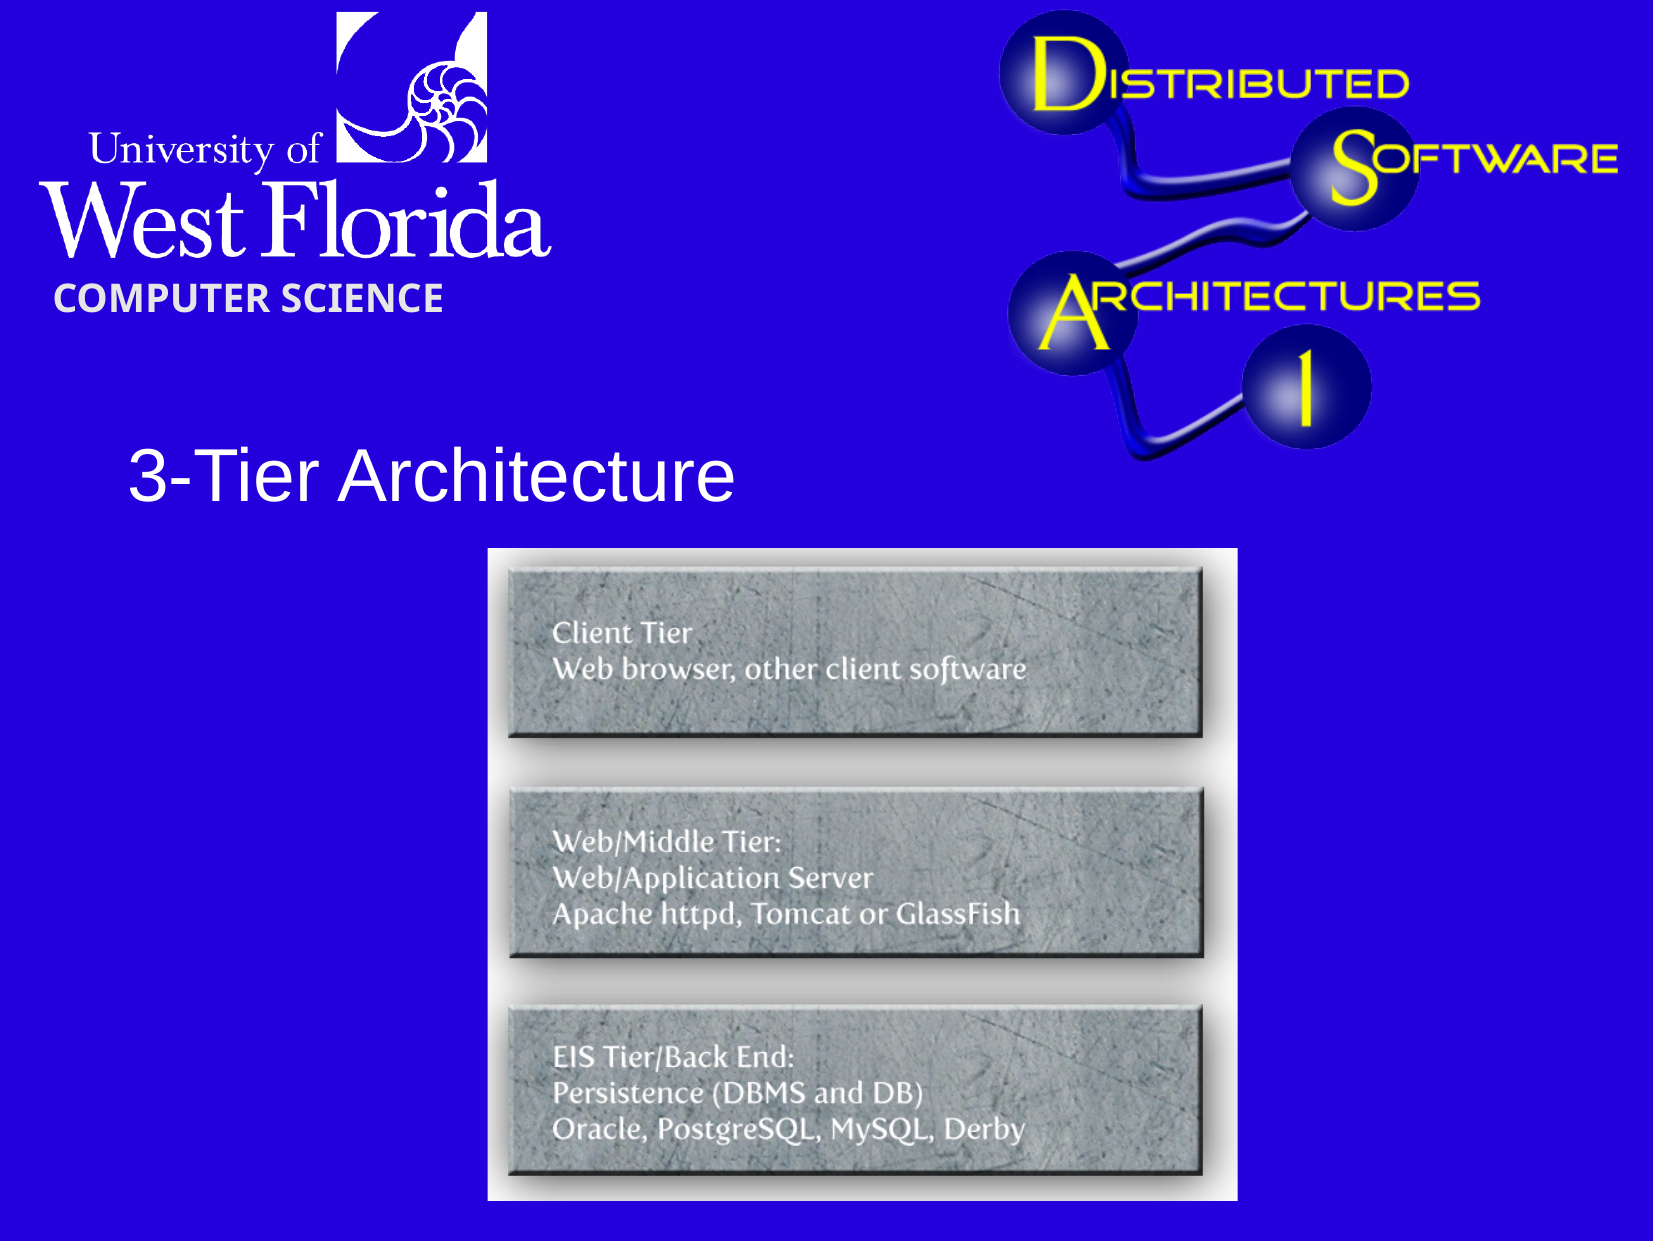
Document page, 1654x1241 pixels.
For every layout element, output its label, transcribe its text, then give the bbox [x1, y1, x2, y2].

text_box COMPUTER SCIENCE [37, 262, 563, 334]
text_box 3-Tier Architecture [112, 426, 1426, 526]
picture [910, 0, 1653, 506]
picture [37, 0, 559, 262]
picture [487, 548, 1238, 1201]
